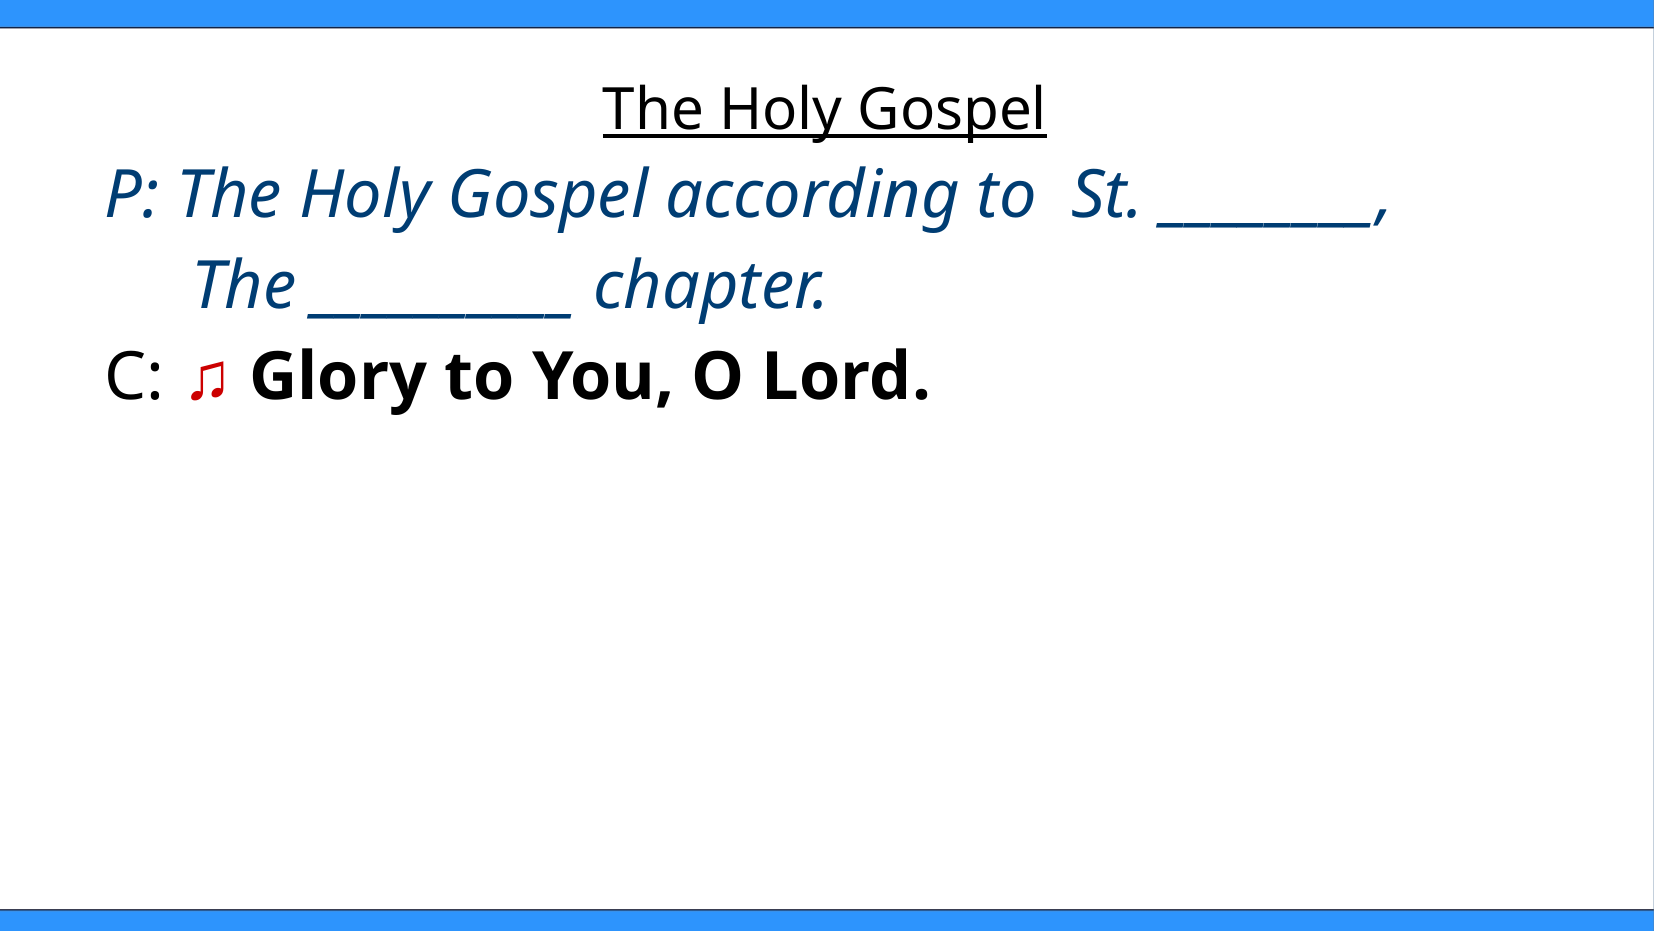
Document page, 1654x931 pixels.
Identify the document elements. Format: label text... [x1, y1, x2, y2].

picture [0, 0, 1654, 931]
text_box The Holy Gospel P: The Holy Gospel according to St. ________, The __________ chapter. C: ♫ Glory to You, O Lord. [90, 60, 1561, 468]
